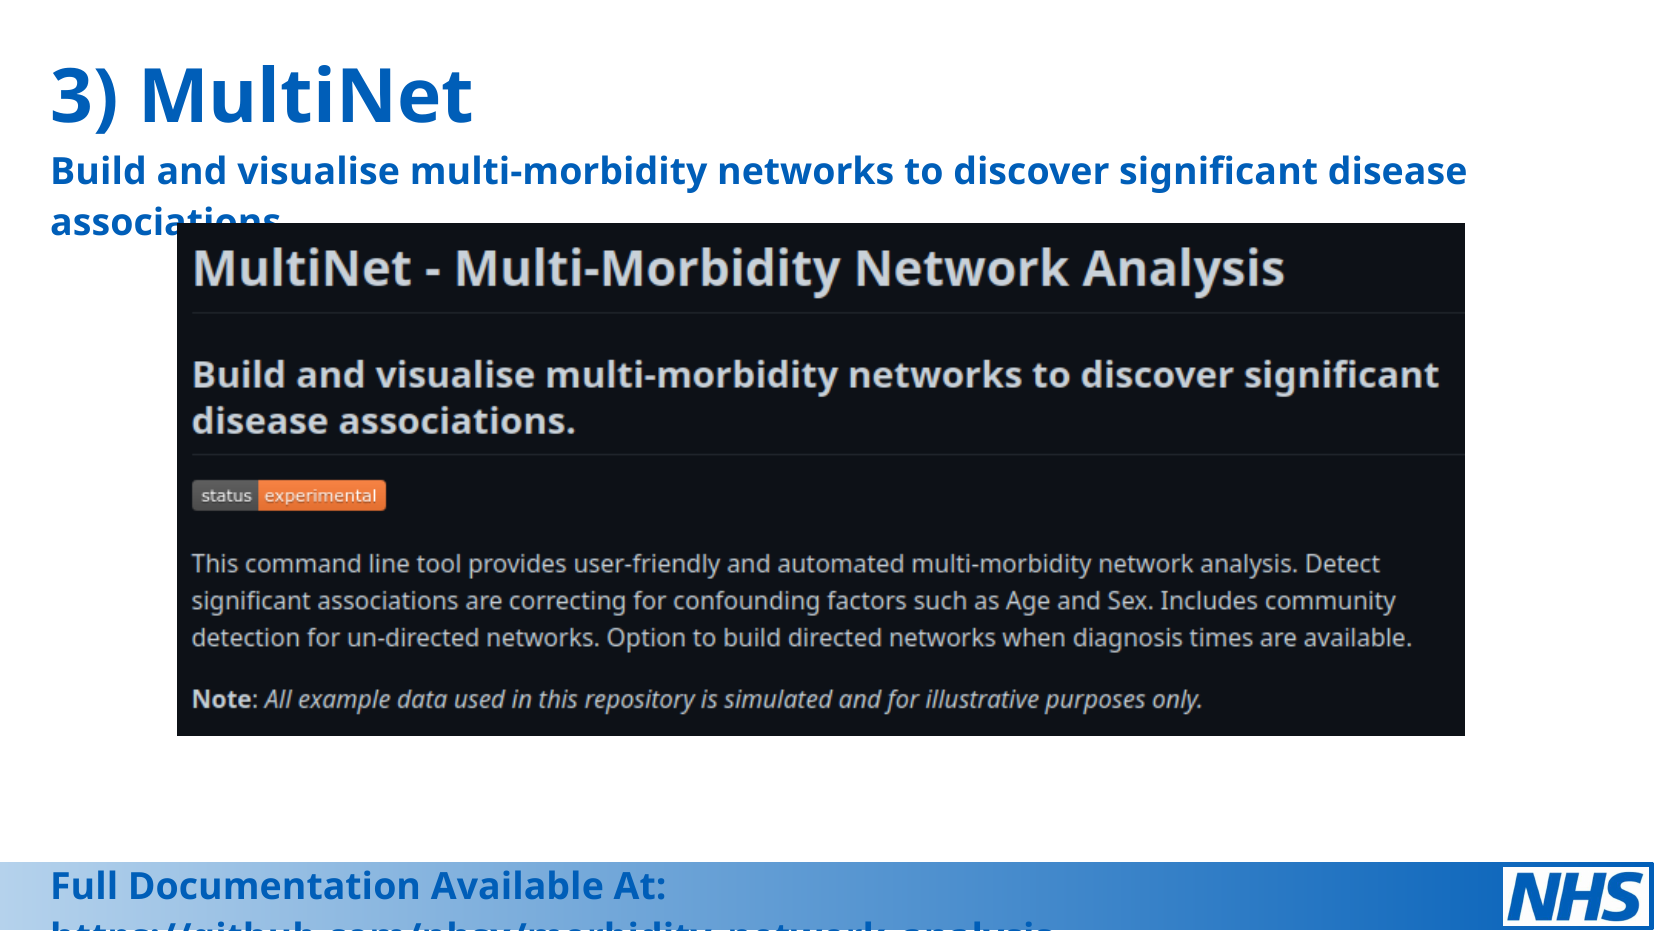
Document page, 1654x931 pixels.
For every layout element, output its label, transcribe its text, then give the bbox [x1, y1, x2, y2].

text_box [0, 862, 1654, 930]
text_box 3) MultiNet Build and visualise multi-morbidity networks to discover significant disease associations. Full Documentation Available At: https://github.com/nhsx/morbidity_network_analysis [35, 35, 1548, 878]
picture [1503, 867, 1649, 926]
picture [177, 223, 1465, 737]
text_box [555, 883, 562, 895]
text_box [440, 878, 446, 888]
text_box [623, 878, 629, 888]
text_box [162, 883, 171, 895]
text_box [136, 878, 147, 894]
text_box [380, 883, 389, 895]
